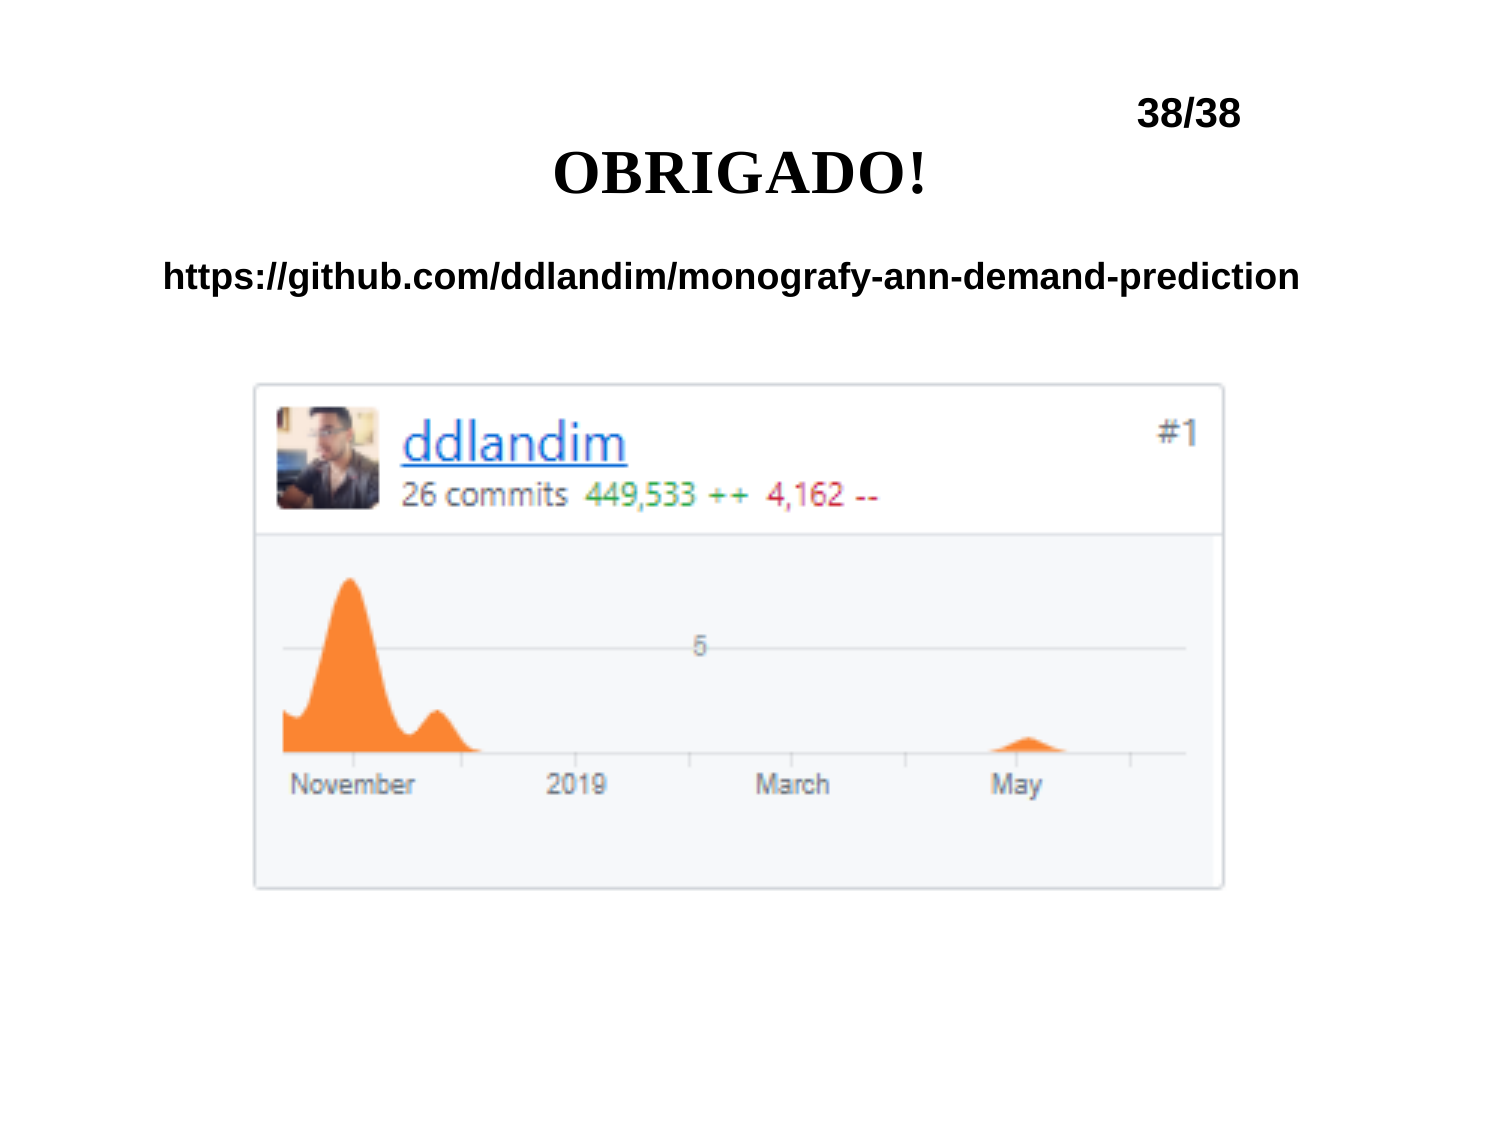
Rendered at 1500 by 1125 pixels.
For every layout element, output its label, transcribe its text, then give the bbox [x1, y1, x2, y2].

picture [248, 366, 1241, 900]
text_box 38/38 [1122, 82, 1335, 144]
text_box https://github.com/ddlandim/monografy-ann-demand-prediction [147, 248, 1353, 347]
text_box OBRIGADO! [537, 129, 963, 248]
